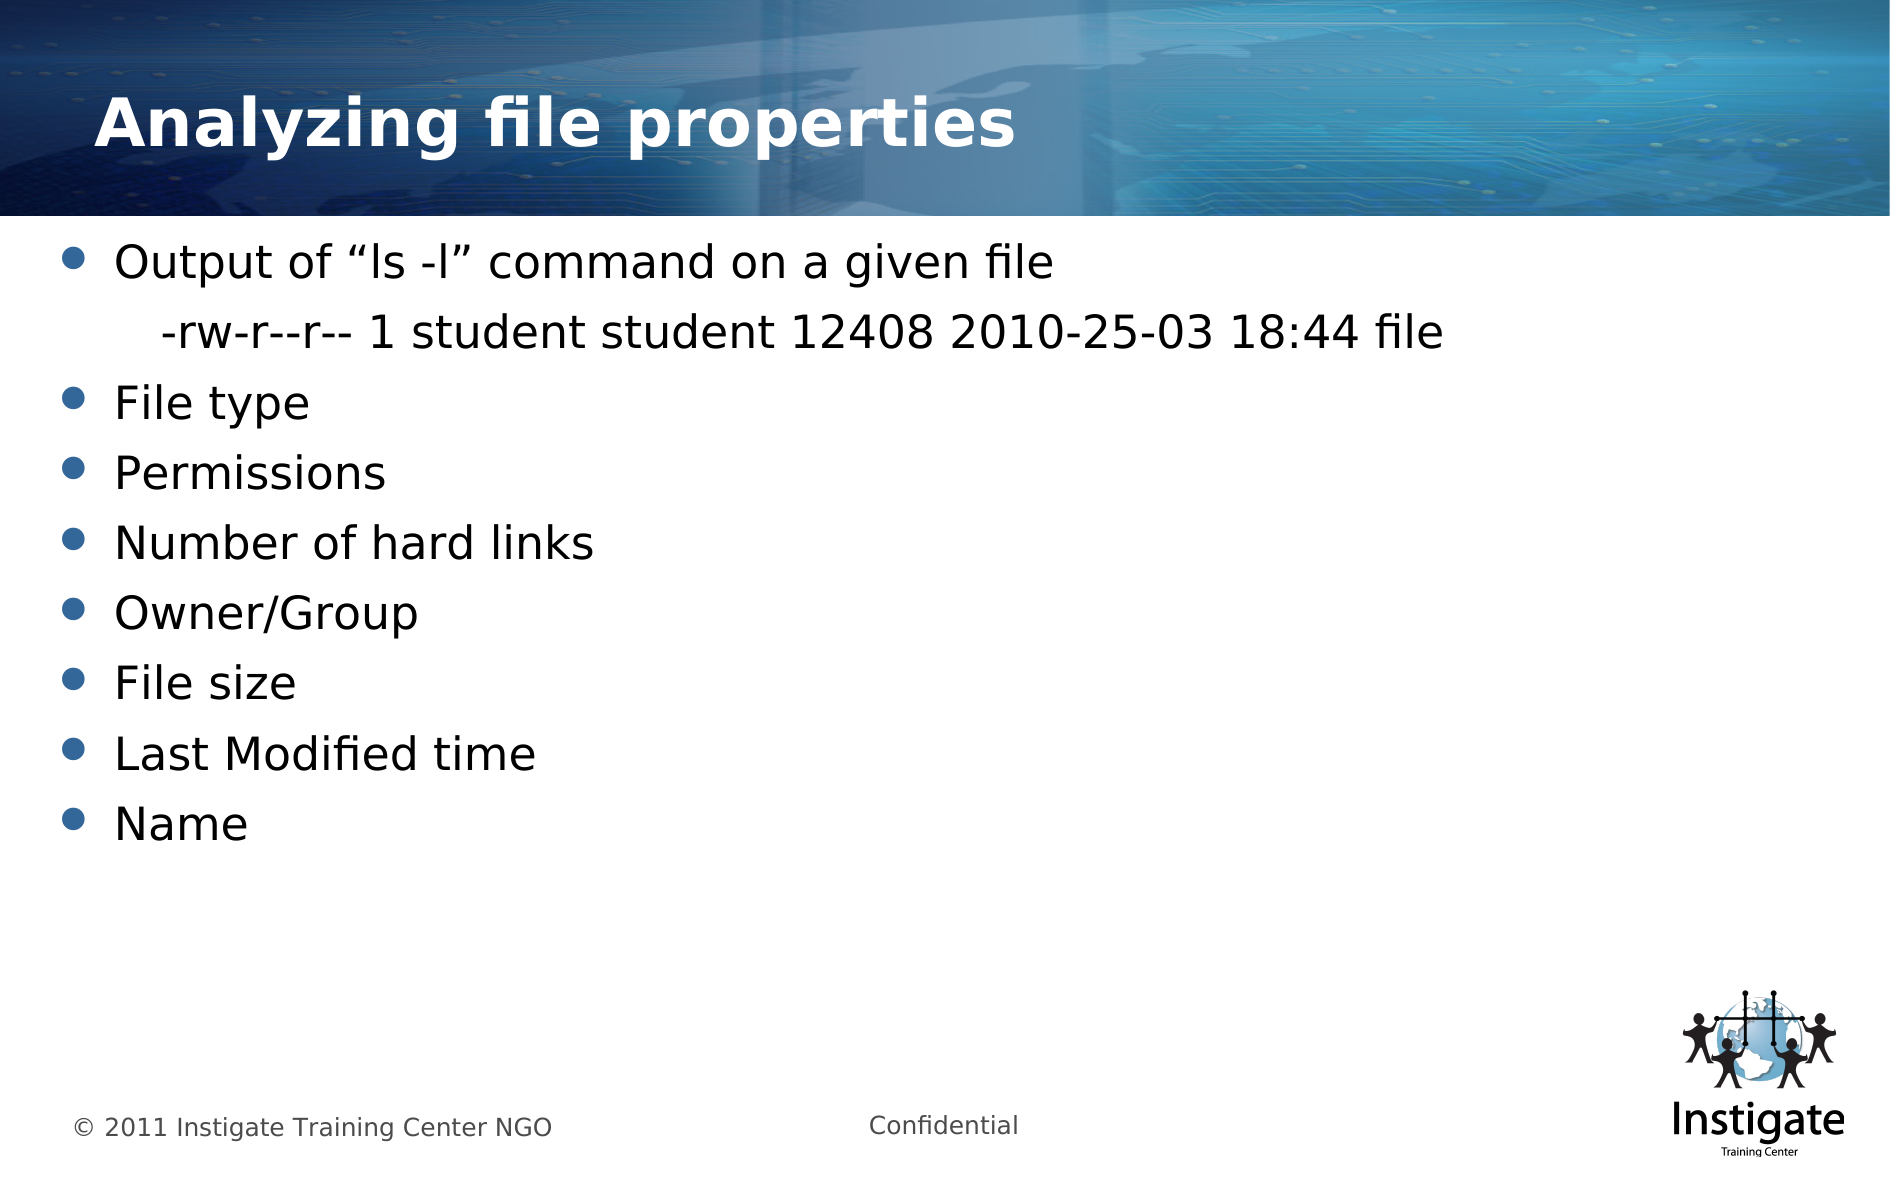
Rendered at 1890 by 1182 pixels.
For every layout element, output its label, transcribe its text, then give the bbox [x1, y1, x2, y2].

picture [0, 0, 1890, 216]
title Analyzing file properties [94, 54, 1793, 210]
picture [1674, 990, 1844, 1157]
list Output of “ls -l” command on a given file -rw-r--r-- 1 student student 12408 2010-25-03 18:44 file File type Permissions Number of hard links Owner/Group File size Last Modified time Name [59, 236, 1831, 1001]
